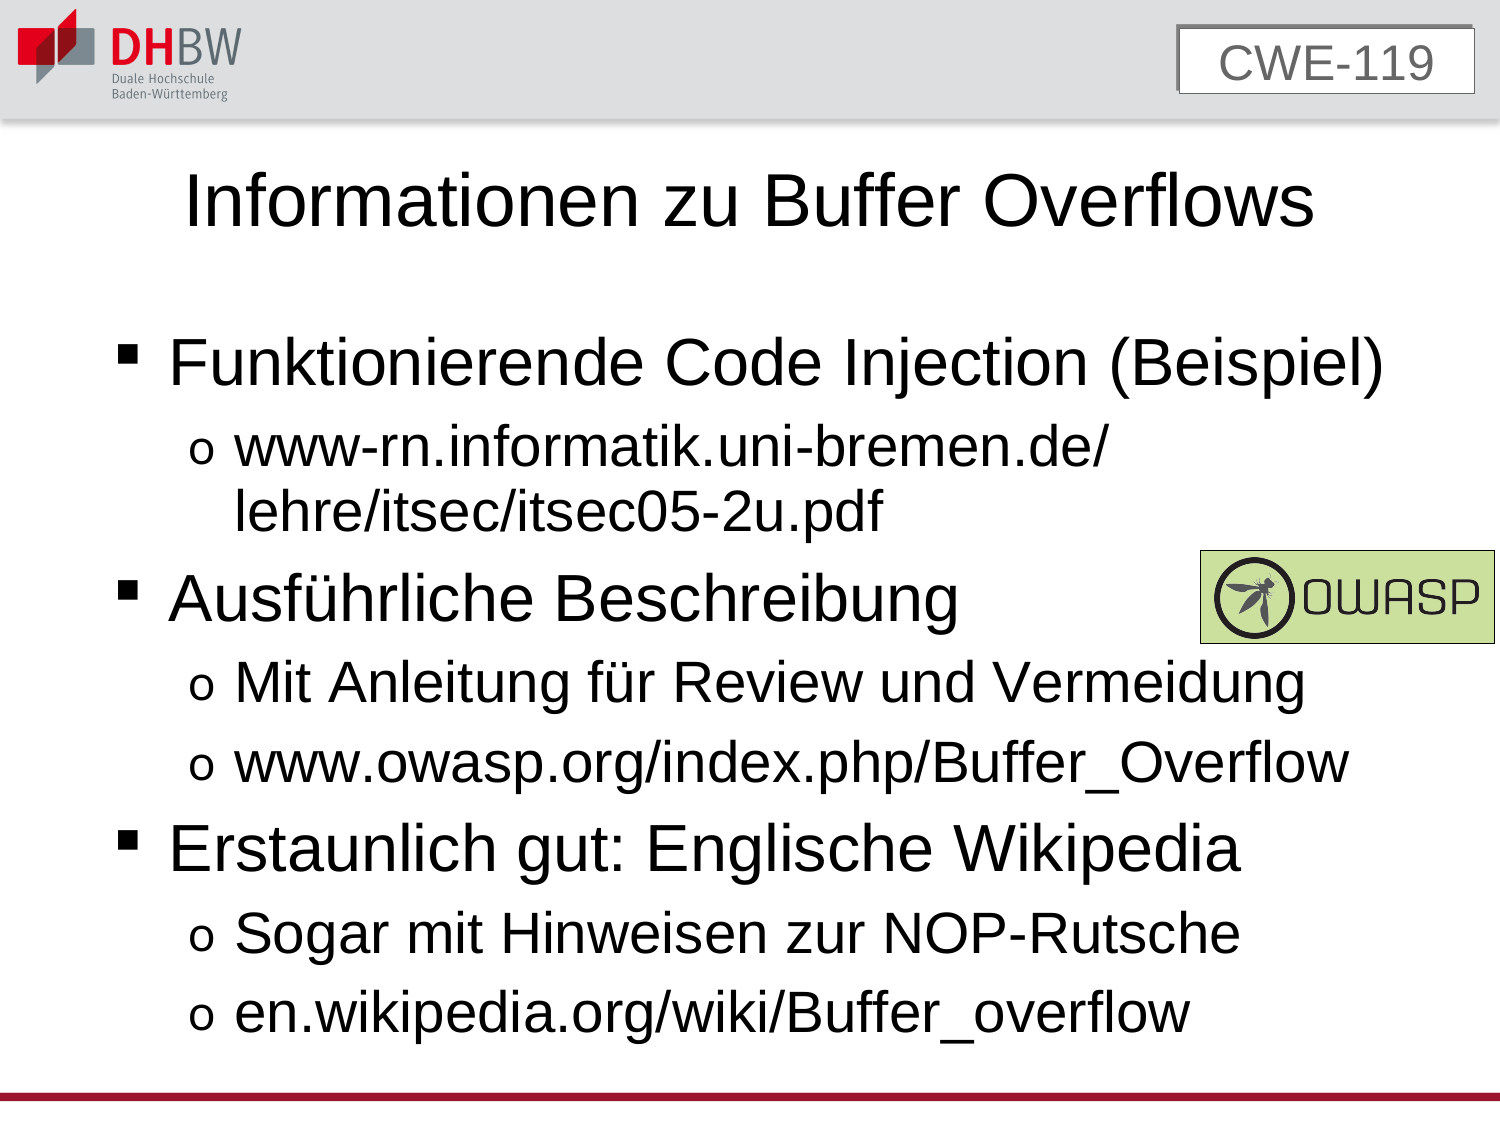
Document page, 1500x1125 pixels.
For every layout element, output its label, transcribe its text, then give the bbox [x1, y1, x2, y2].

text_box CWE-119 [1179, 28, 1475, 94]
picture [0, 0, 1500, 134]
list Funktionierende Code Injection (Beispiel) www-rn.informatik.uni-bremen.de/ lehre/itsec/itsec05-2u.pdf Ausführliche Beschreibung Mit Anleitung für Review und Vermeidung www.owasp.org/index.php/Buffer_Overflow Erstaunlich gut: Englische Wikipedia Sogar mit Hinweisen zur NOP-Rutsche en.wikipedia.org/wiki/Buffer_overflow [112, 324, 1388, 1046]
title Informationen zu Buffer Overflows [0, 134, 1500, 266]
text_box [1200, 550, 1495, 644]
picture [0, 266, 1500, 1121]
